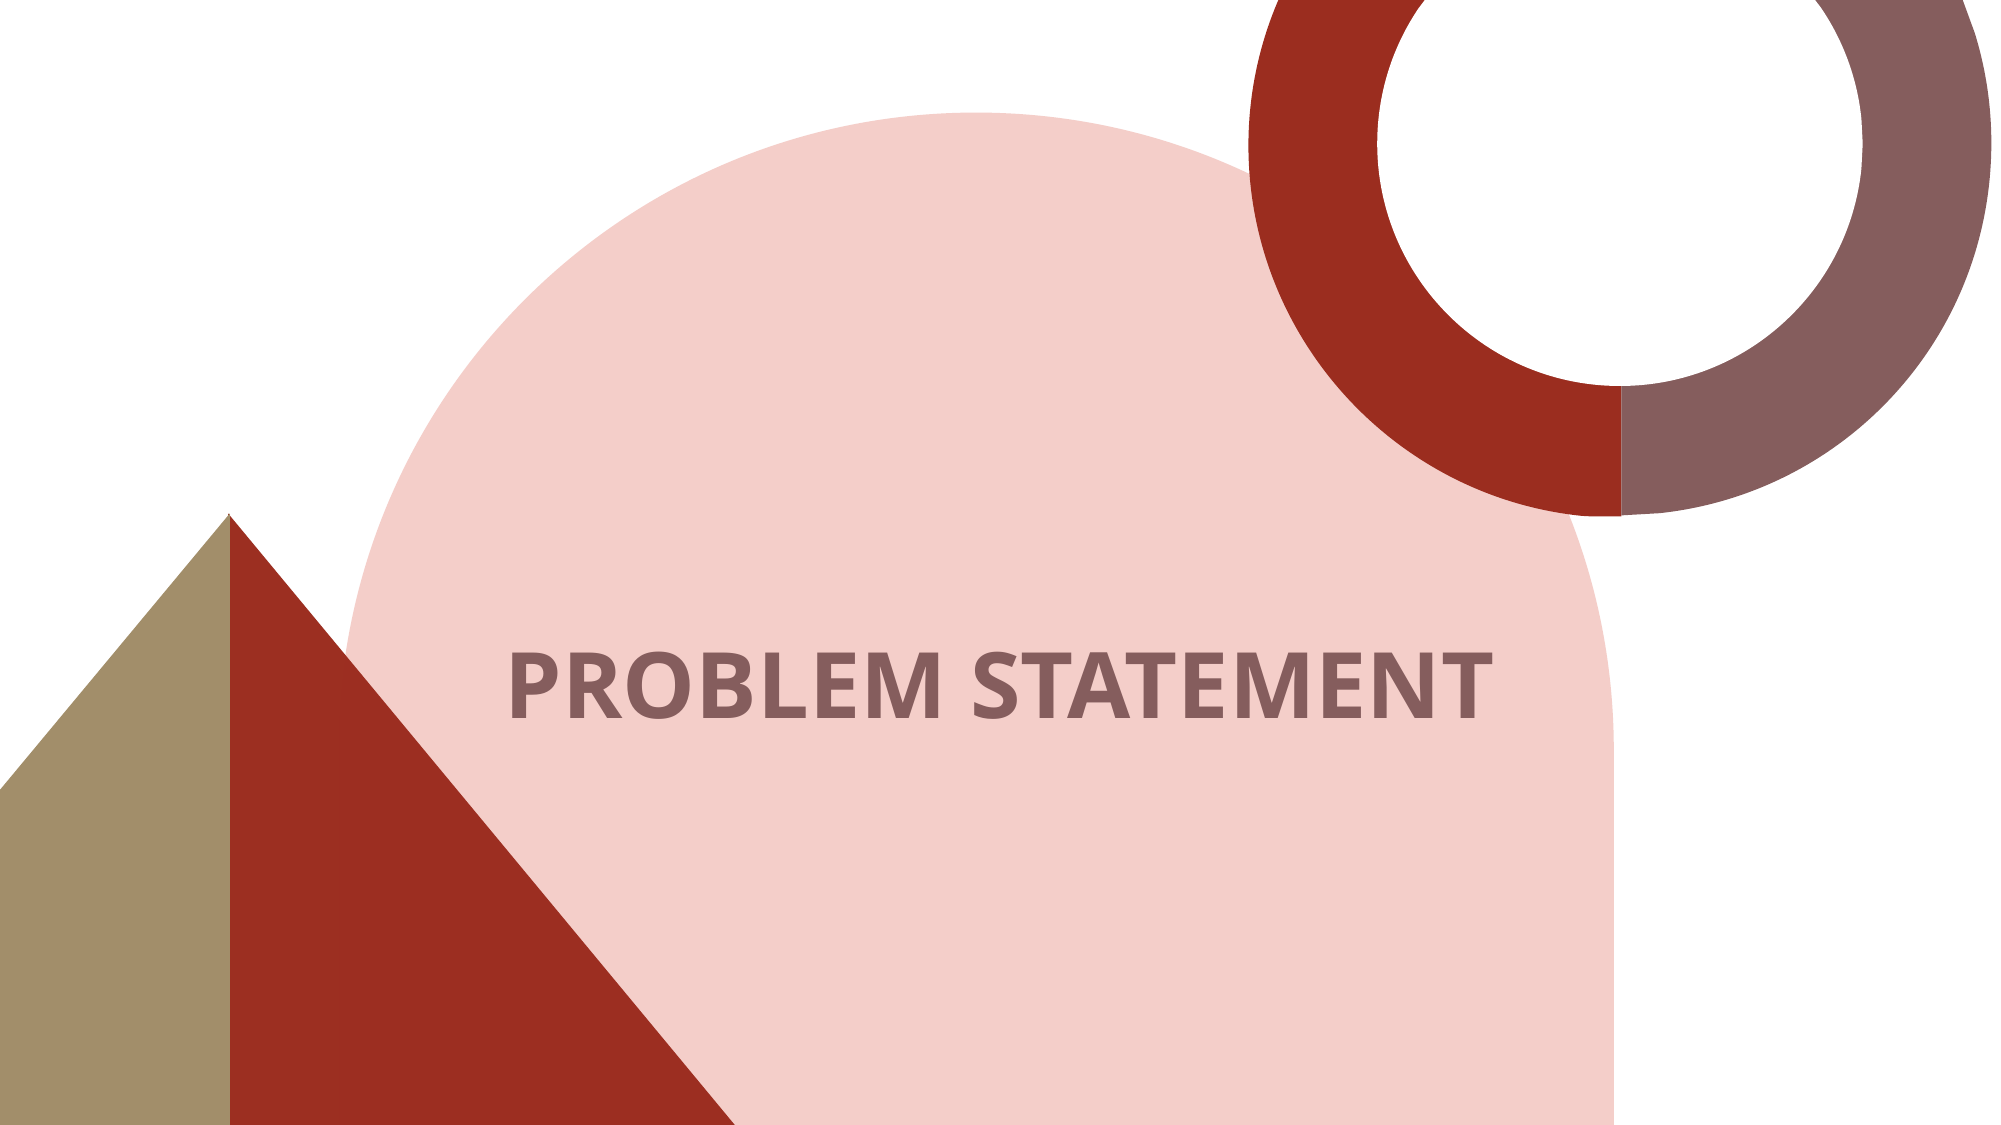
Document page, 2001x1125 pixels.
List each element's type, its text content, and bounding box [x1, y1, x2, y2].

title PROBLEM STATEMENT [474, 532, 1525, 776]
